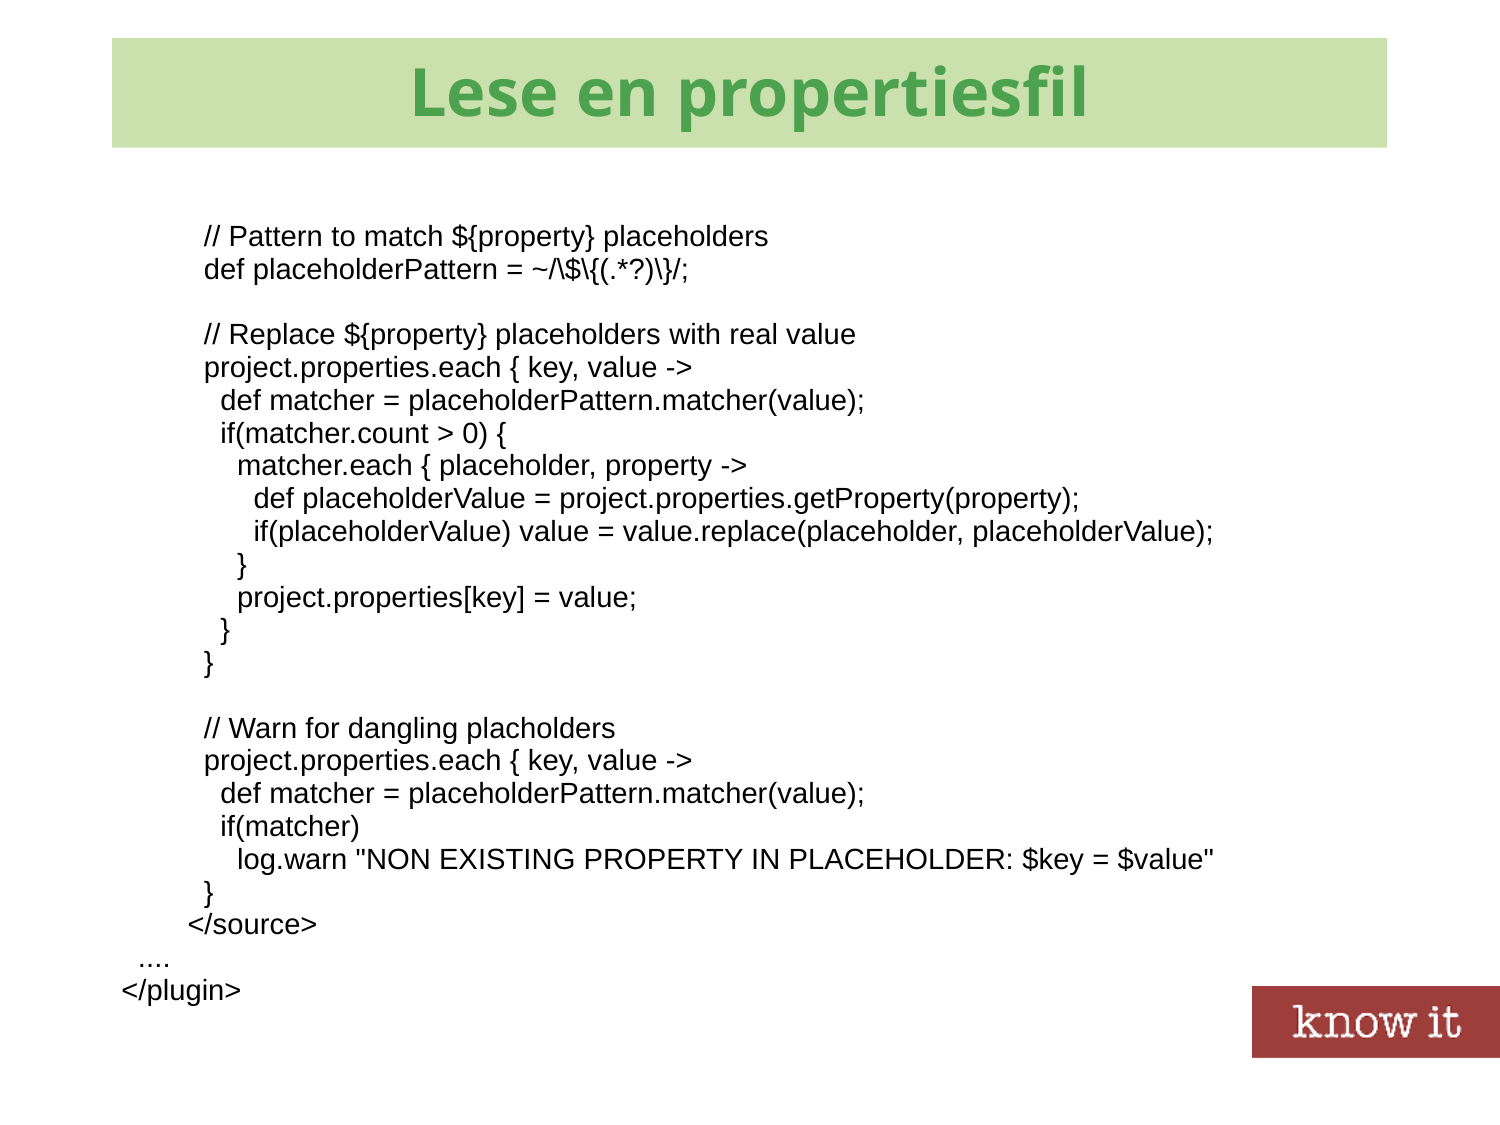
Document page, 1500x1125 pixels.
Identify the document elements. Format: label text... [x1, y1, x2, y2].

picture [1252, 986, 1500, 1058]
text_box Lese en propertiesfil [112, 38, 1388, 148]
text_box // Pattern to match ${property} placeholders def placeholderPattern = ~/\$\{(.*?)\}/; // Replace ${property} placeholders with real value project.properties.each { key, value -> def matcher = placeholderPattern.matcher(value); if(matcher.count > 0) { matcher.each { placeholder, property -> def placeholderValue = project.properties.getProperty(property); if(placeholderValue) value = value.replace(placeholder, placeholderValue); } project.properties[key] = value; } } // Warn for dangling placholders project.properties.each { key, value -> def matcher = placeholderPattern.matcher(value); if(matcher) log.warn "NON EXISTING PROPERTY IN PLACEHOLDER: $key = $value" } </source> .... </plugin> [106, 212, 1394, 1015]
